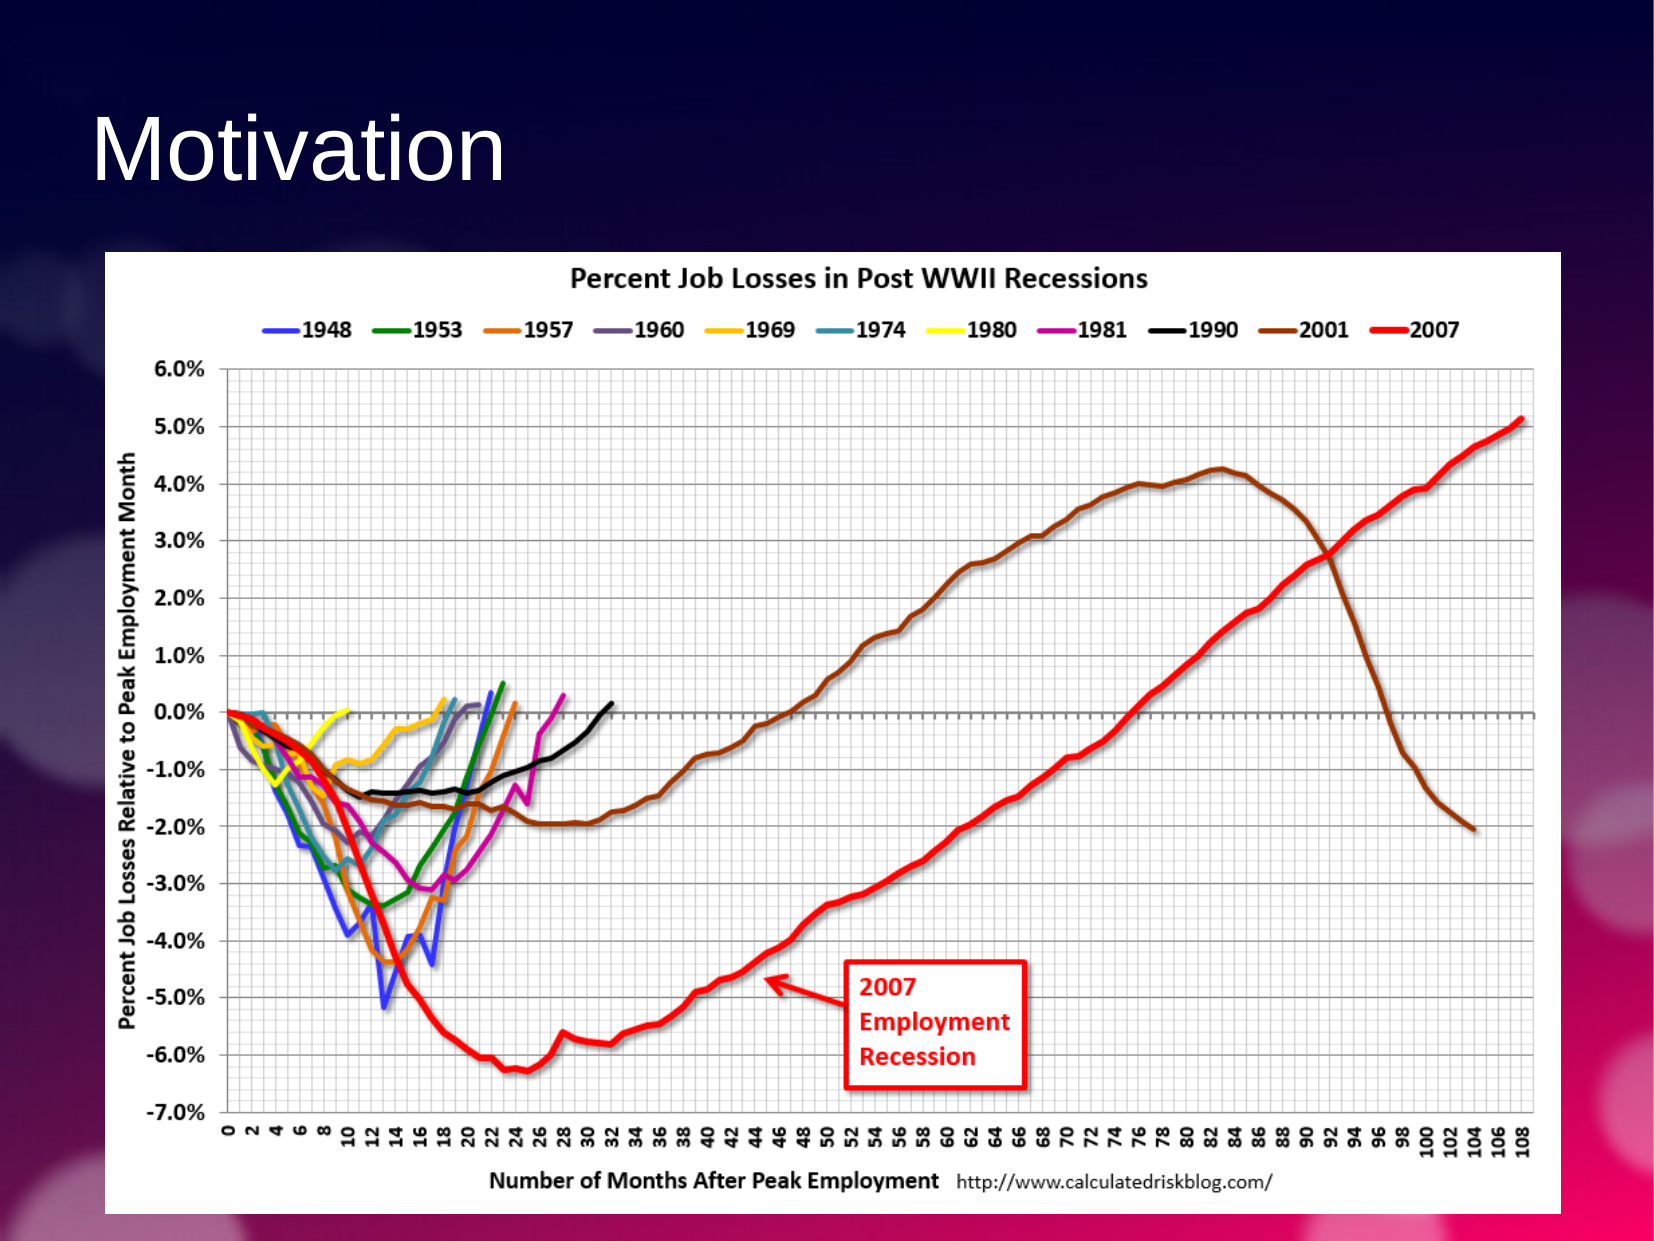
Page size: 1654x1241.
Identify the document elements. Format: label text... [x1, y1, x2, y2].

picture [0, 0, 1654, 1241]
title Motivation [90, 45, 1579, 253]
